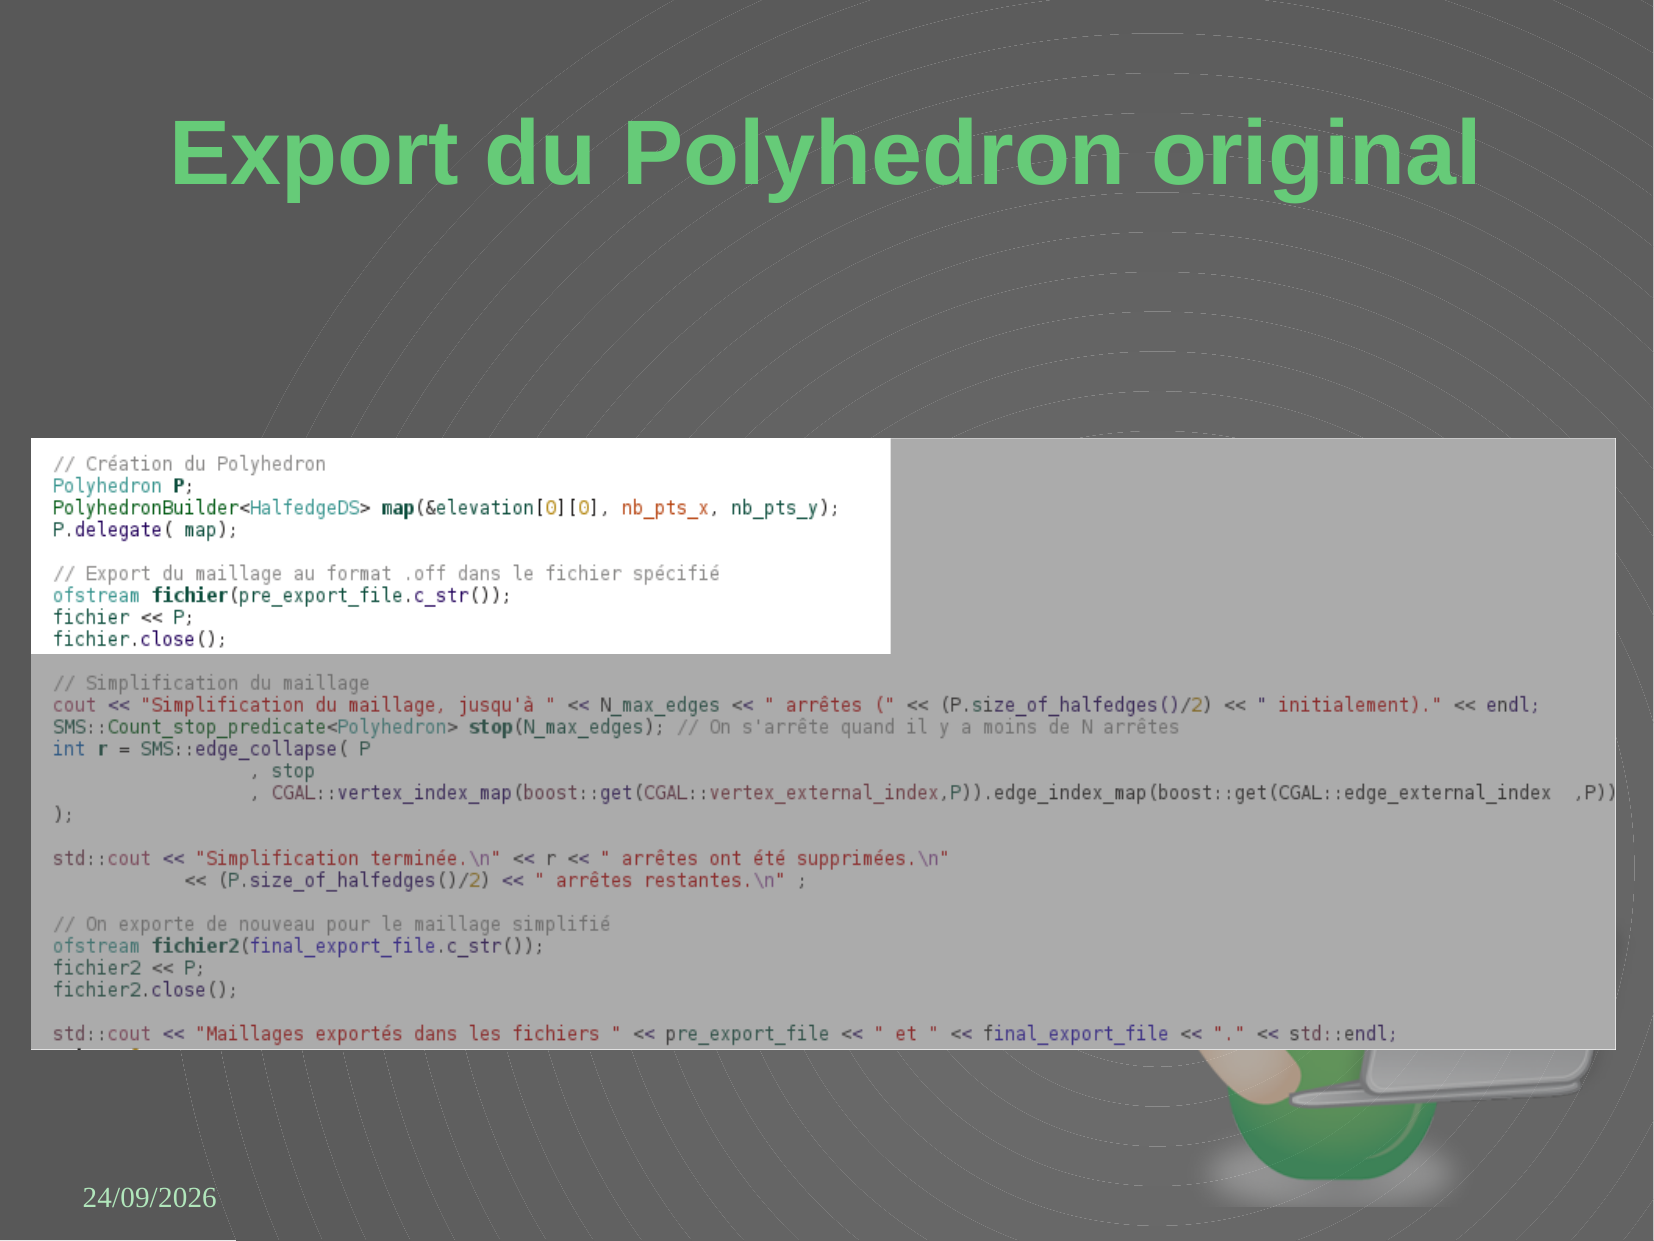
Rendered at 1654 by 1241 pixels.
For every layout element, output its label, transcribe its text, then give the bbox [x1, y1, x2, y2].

picture [1161, 684, 1642, 1207]
title Export du Polyhedron original [82, 49, 1571, 257]
picture [31, 438, 890, 654]
text_box [31, 438, 1616, 1050]
